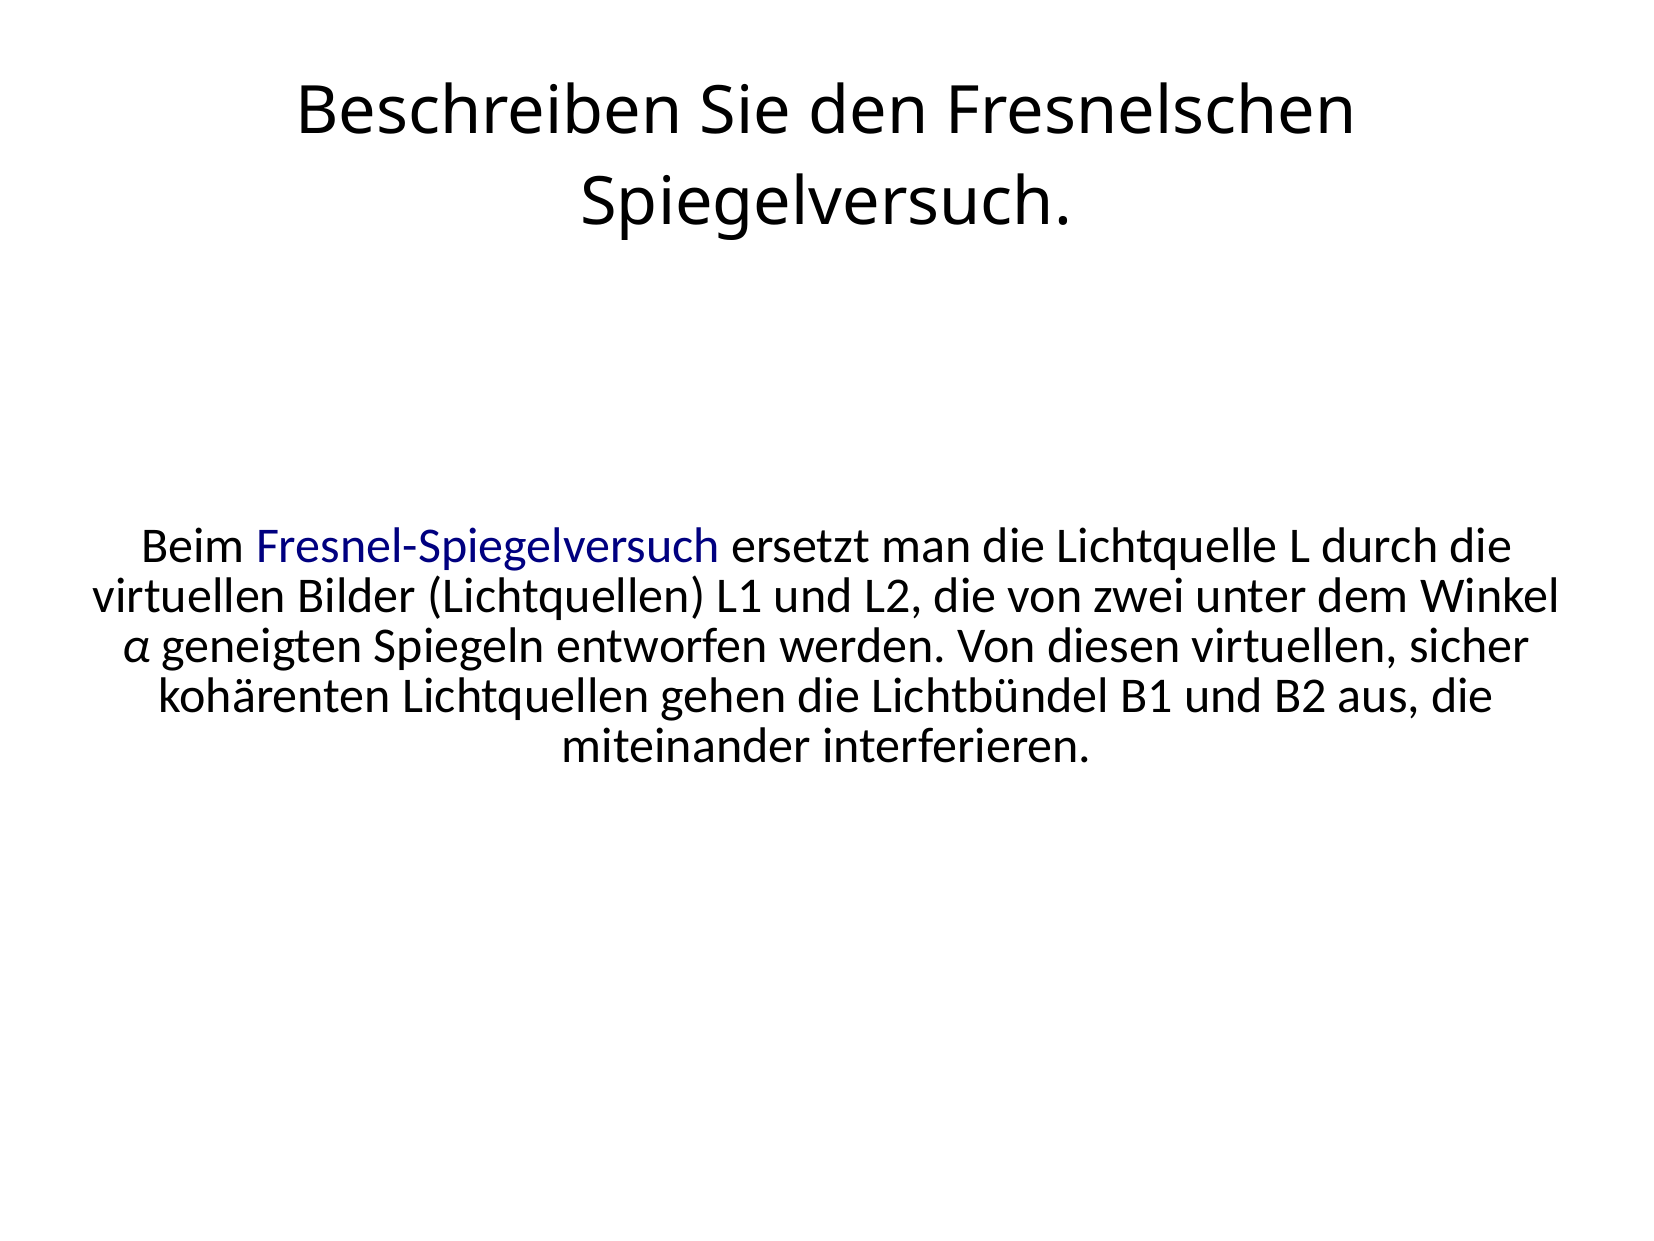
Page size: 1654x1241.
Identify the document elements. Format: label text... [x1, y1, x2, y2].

title Beschreiben Sie den Fresnelschen Spiegelversuch. [82, 49, 1571, 257]
subtitle Beim Fresnel-Spiegelversuch ersetzt man die Lichtquelle L durch die virtuellen Bilder (Lichtquellen) L1 und L2, die von zwei unter dem Winkel α geneigten Spiegeln entworfen werden. Von diesen virtuellen, sicher kohärenten Lichtquellen gehen die Lichtbündel B1 und B2 aus, die miteinander interferieren. [82, 290, 1571, 1010]
